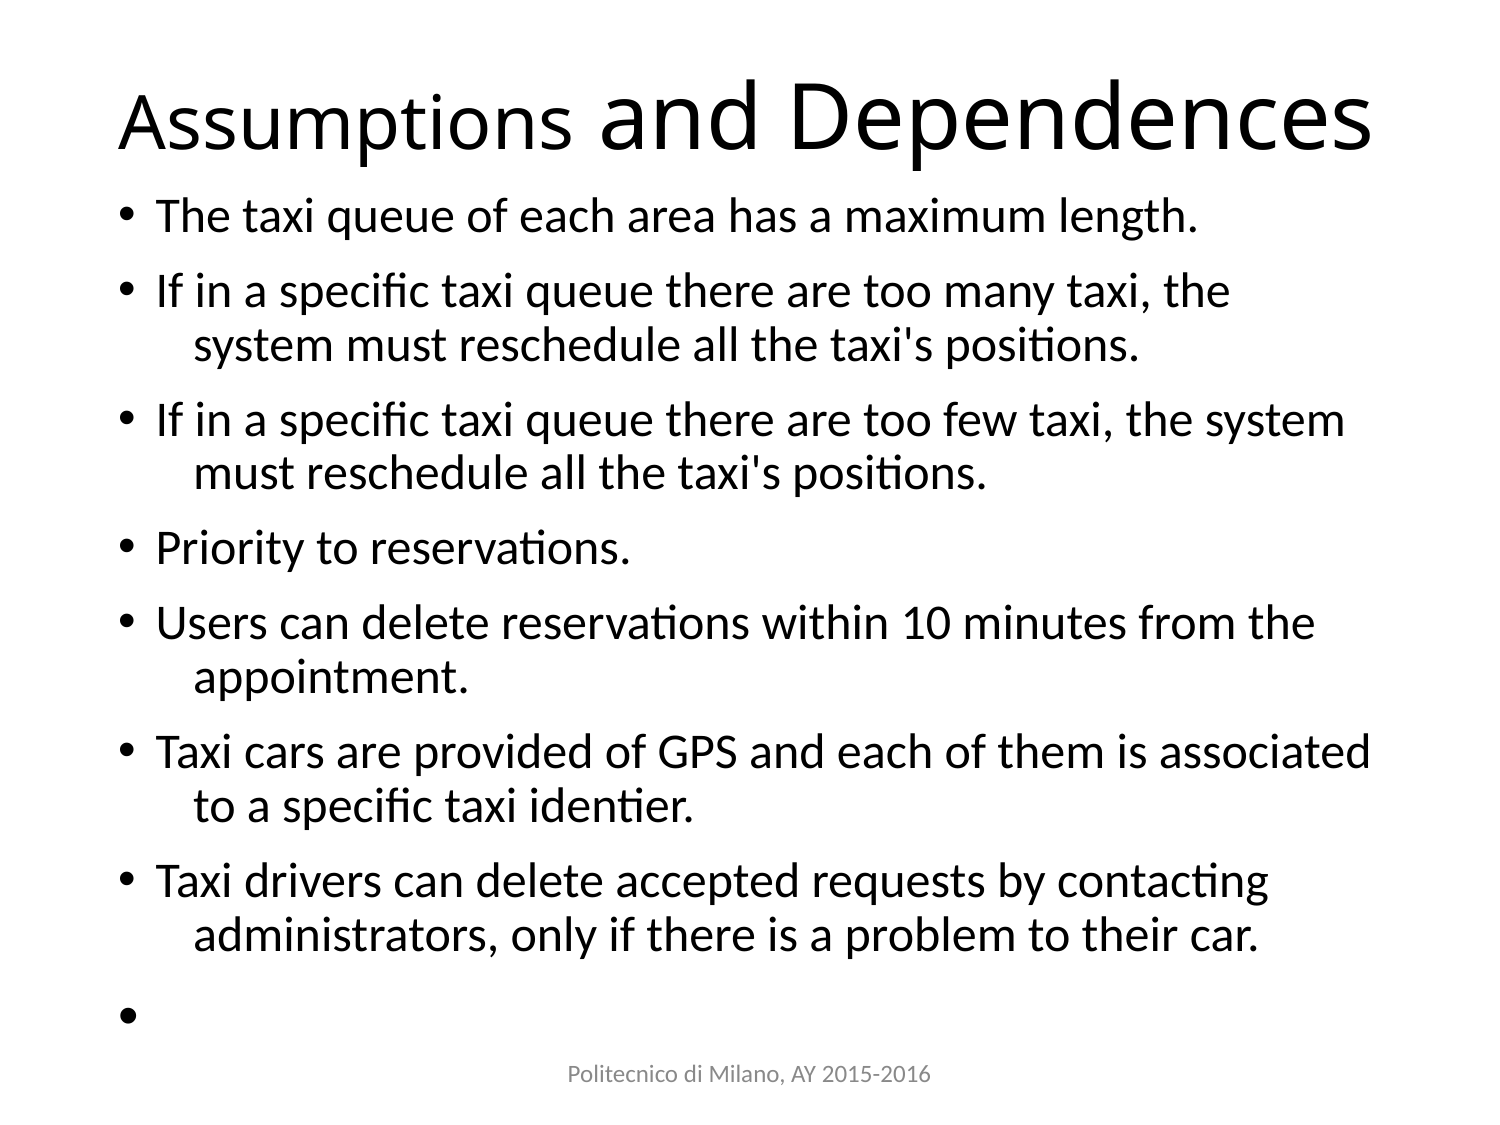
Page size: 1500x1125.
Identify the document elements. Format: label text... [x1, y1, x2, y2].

text_box Politecnico di Milano, AY 2015-2016 [496, 1042, 1004, 1103]
list The taxi queue of each area has a maximum length. If in a specific taxi queue there are too many taxi, the system must reschedule all the taxi's positions. If in a specific taxi queue there are too few taxi, the system must reschedule all the taxi's positions. Priority to reservations. Users can delete reservations within 10 minutes from the appointment. Taxi cars are provided of GPS and each of them is associated to a specific taxi identier. Taxi drivers can delete accepted requests by contacting administrators, only if there is a problem to their car. [103, 181, 1397, 1014]
title Assumptions and Dependences [103, 58, 1397, 181]
